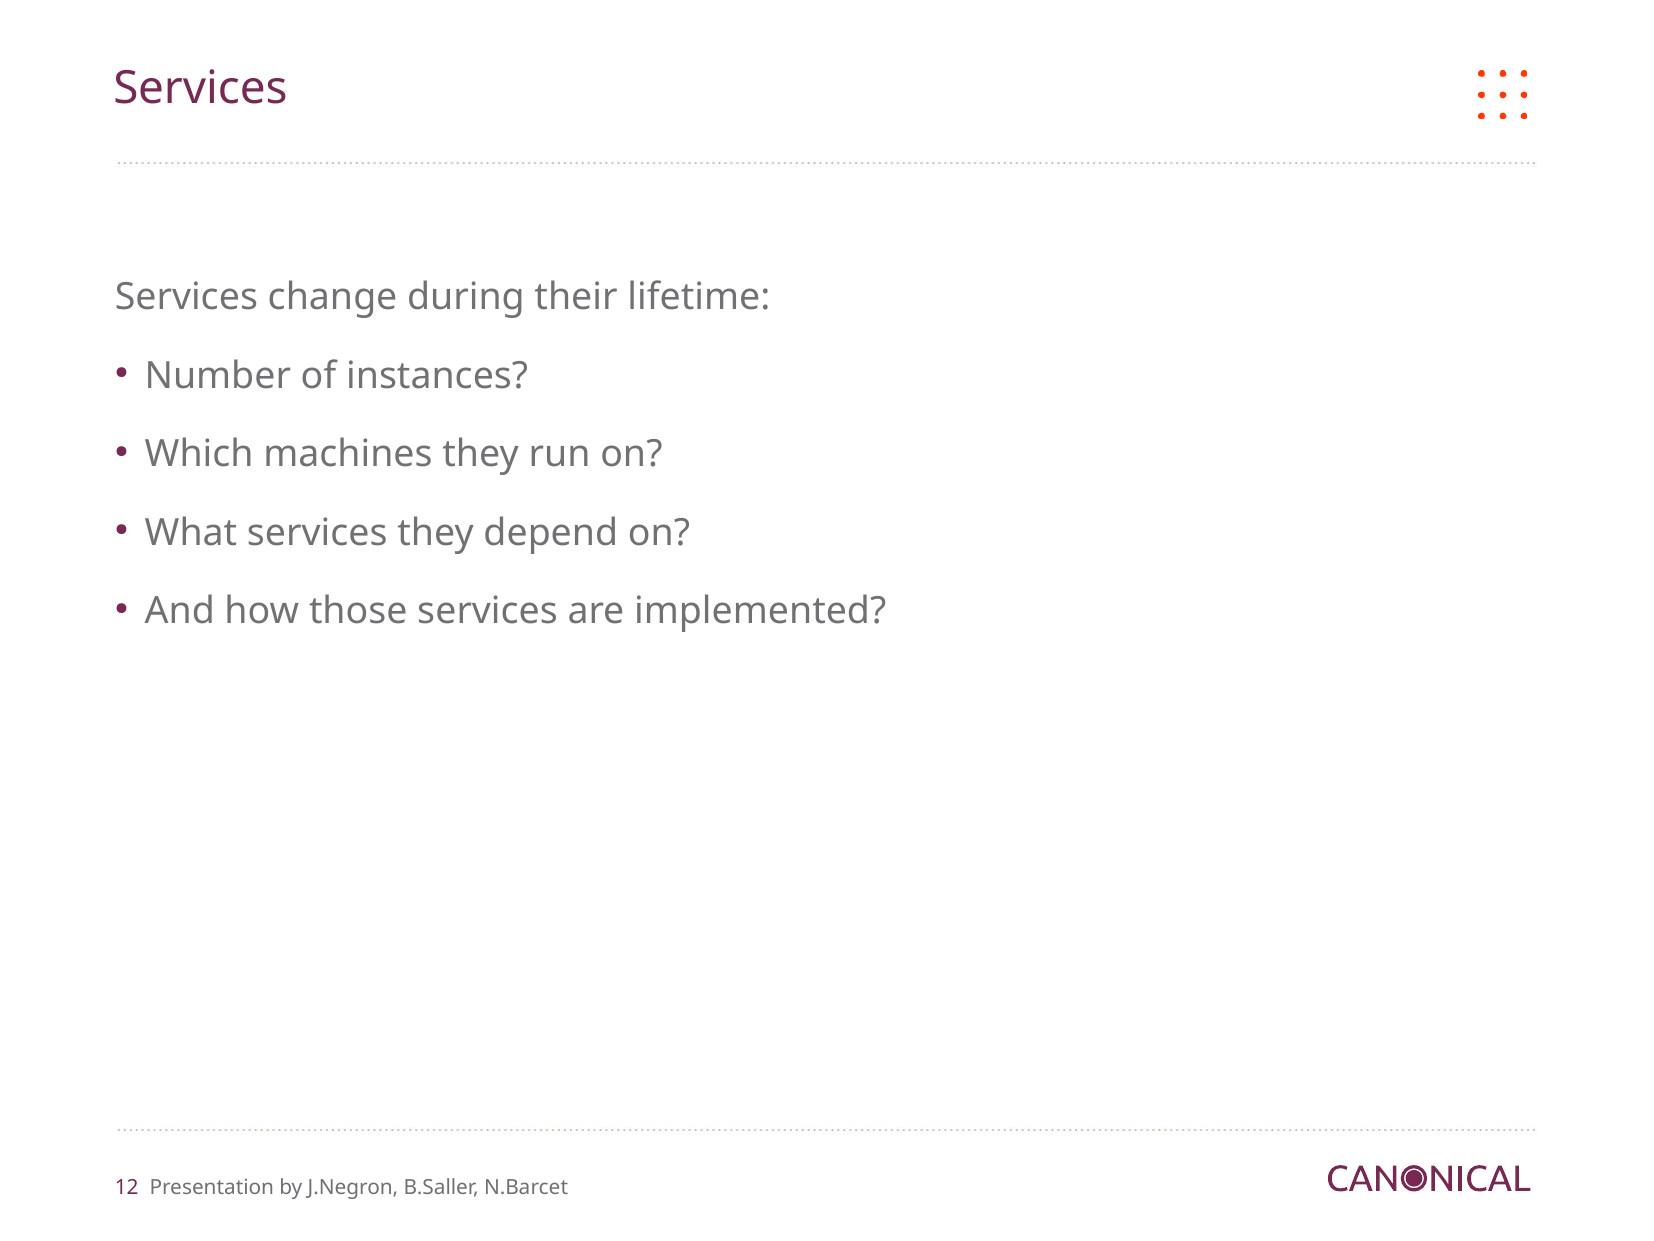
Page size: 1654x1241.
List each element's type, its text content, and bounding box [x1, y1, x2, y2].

picture [116, 1128, 1539, 1135]
title Services [113, 64, 1382, 107]
picture [116, 160, 1539, 168]
picture [1478, 70, 1527, 119]
list Services change during their lifetime: Number of instances? Which machines they run on? What services they depend on? And how those services are implemented? [115, 256, 1540, 1076]
